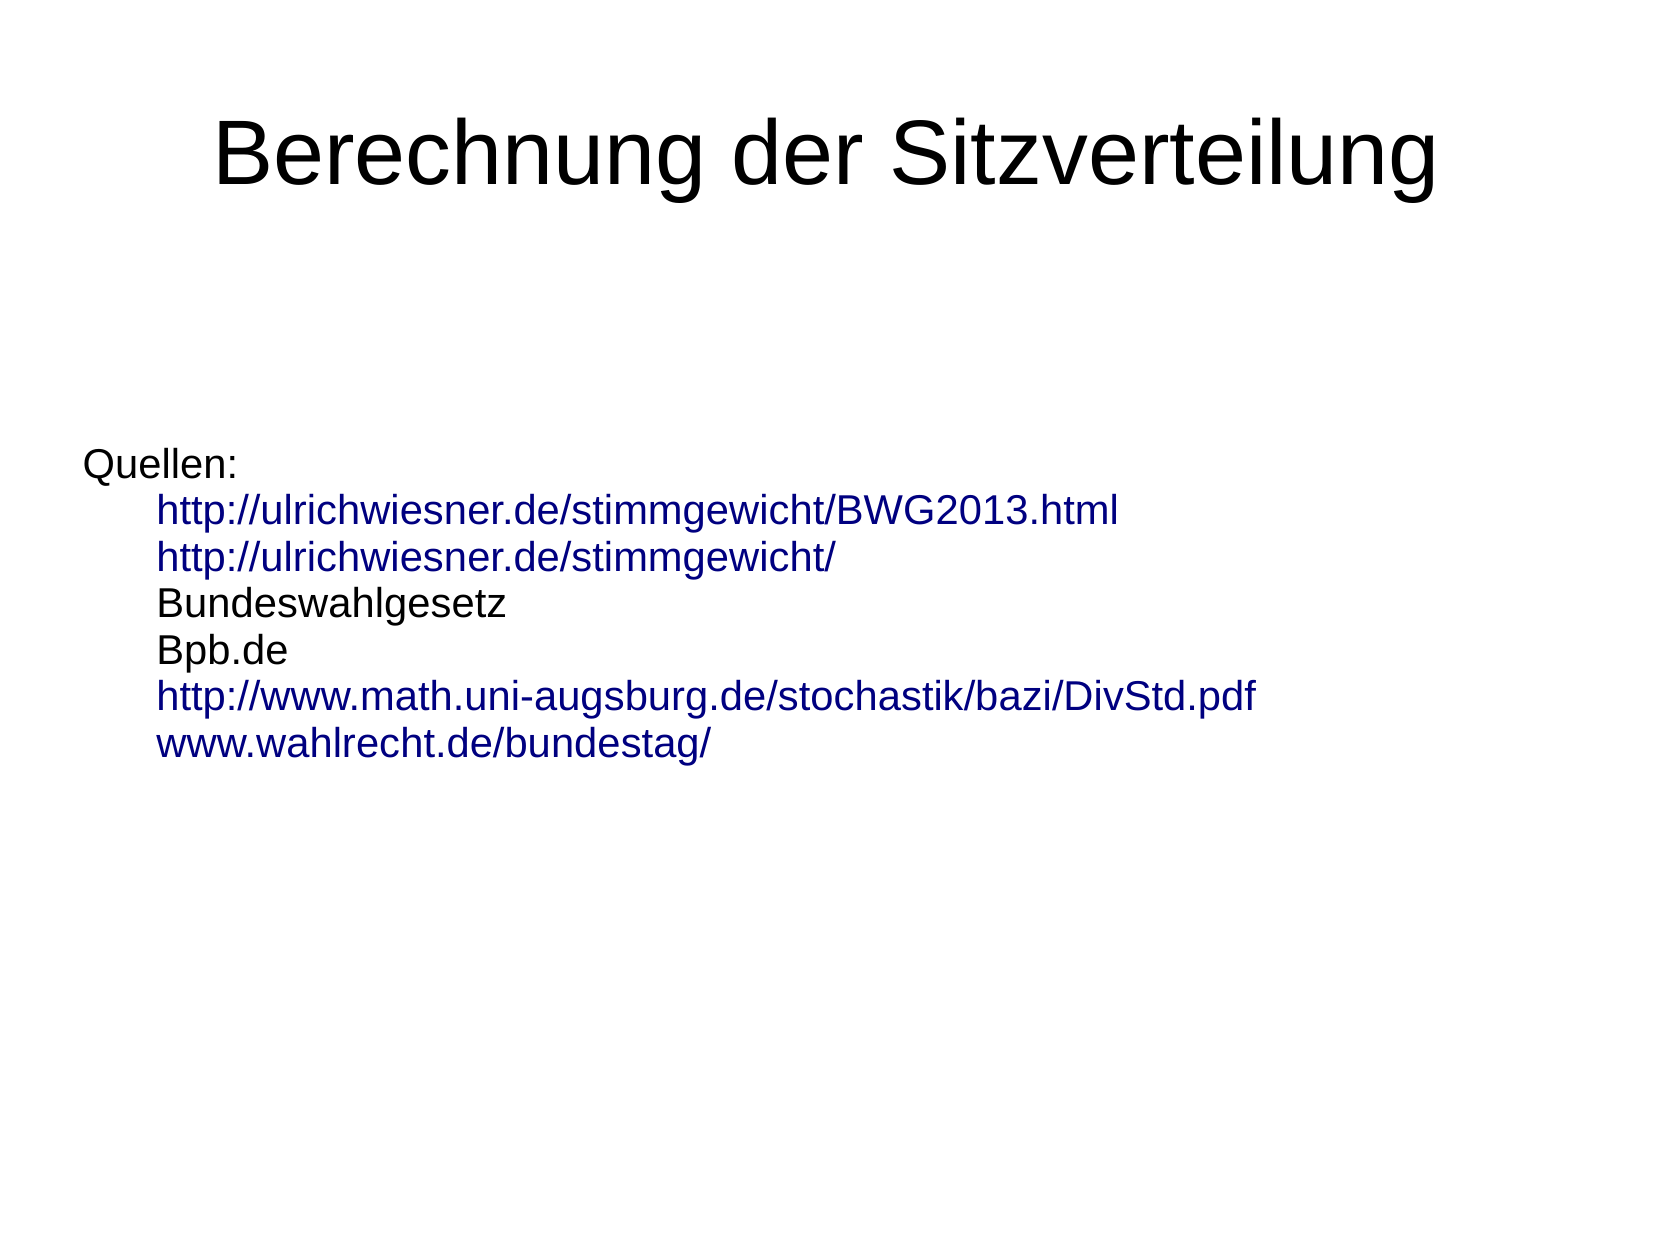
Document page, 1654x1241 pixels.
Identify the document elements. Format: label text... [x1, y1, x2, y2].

title Berechnung der Sitzverteilung [82, 49, 1571, 257]
subtitle Quellen: http://ulrichwiesner.de/stimmgewicht/BWG2013.html http://ulrichwiesner.de/stimmgewicht/ Bundeswahlgesetz Bpb.de http://www.math.uni-augsburg.de/stochastik/bazi/DivStd.pdf www.wahlrecht.de/bundestag/ [82, 290, 1538, 1010]
